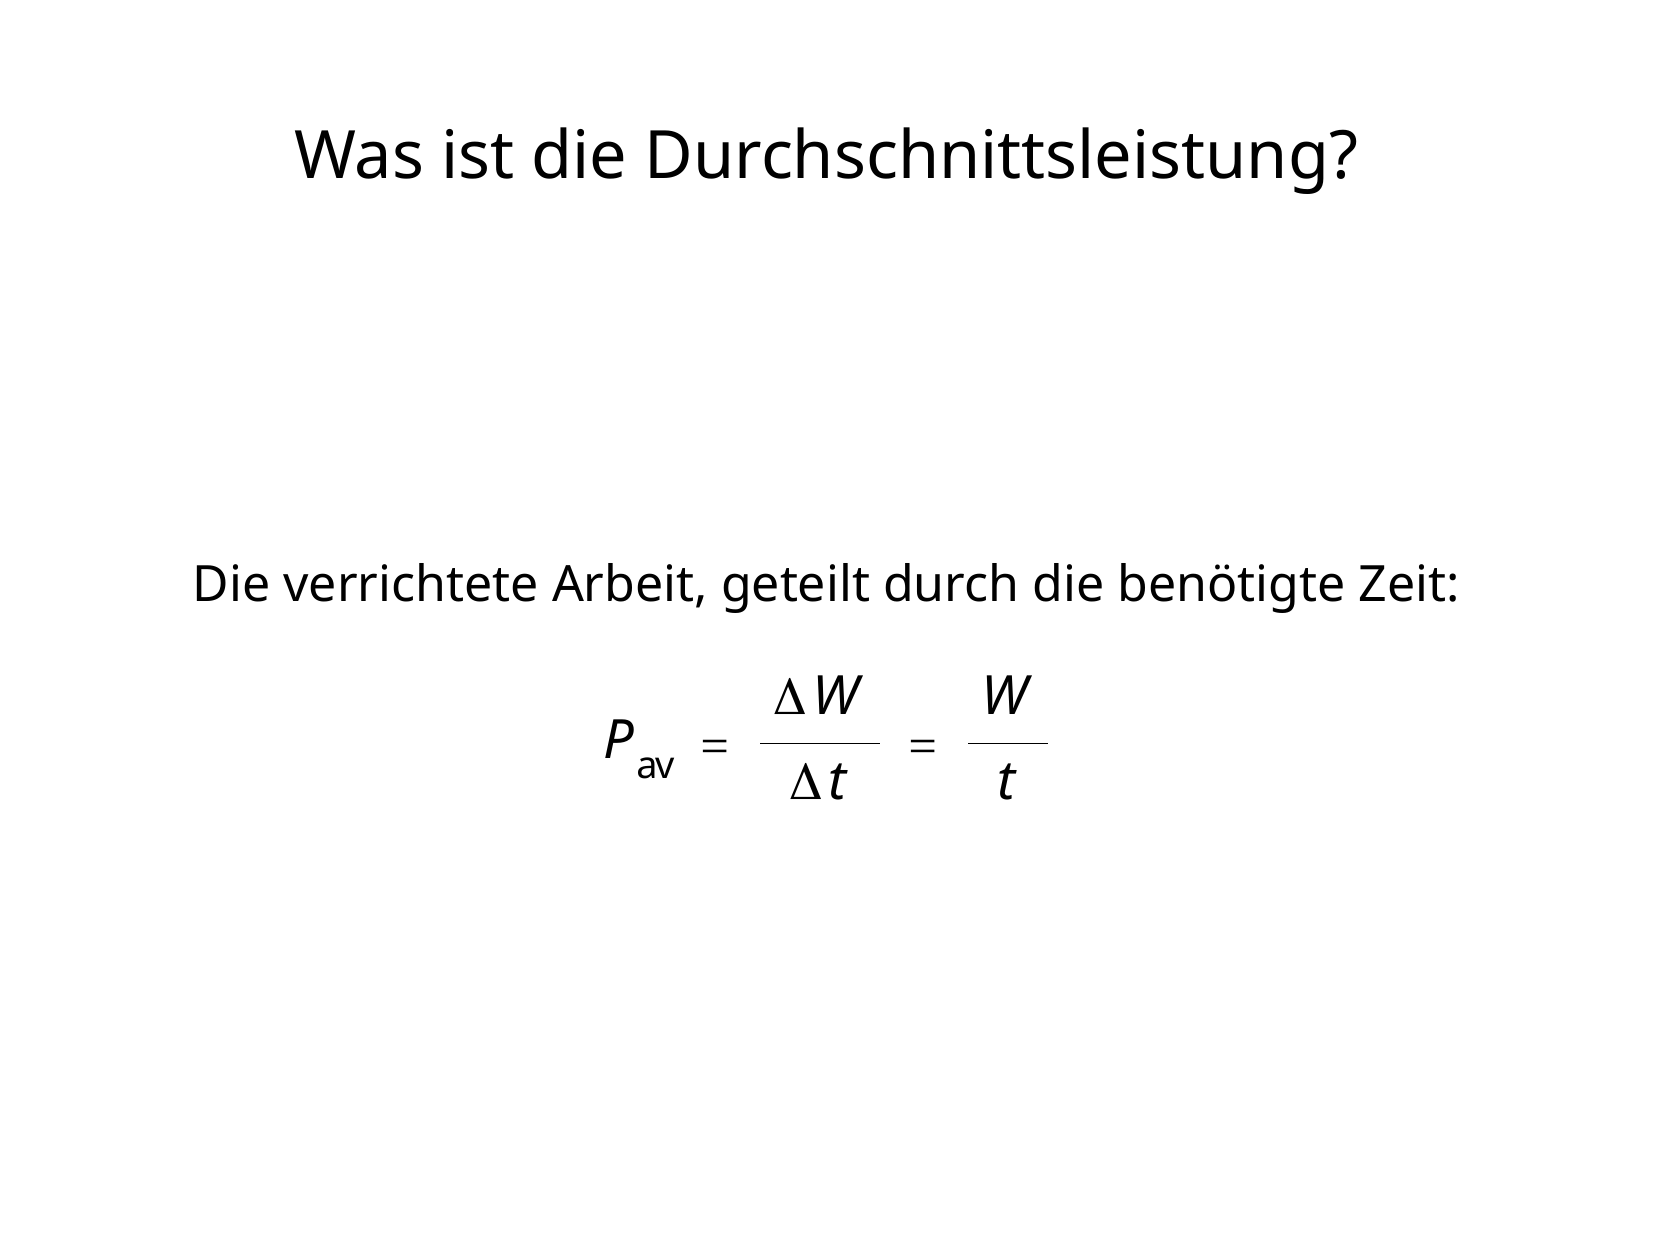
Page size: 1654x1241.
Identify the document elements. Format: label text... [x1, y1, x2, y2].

chart [597, 663, 1057, 814]
title Was ist die Durchschnittsleistung? [82, 49, 1571, 257]
subtitle Die verrichtete Arbeit, geteilt durch die benötigte Zeit: [82, 290, 1571, 1010]
